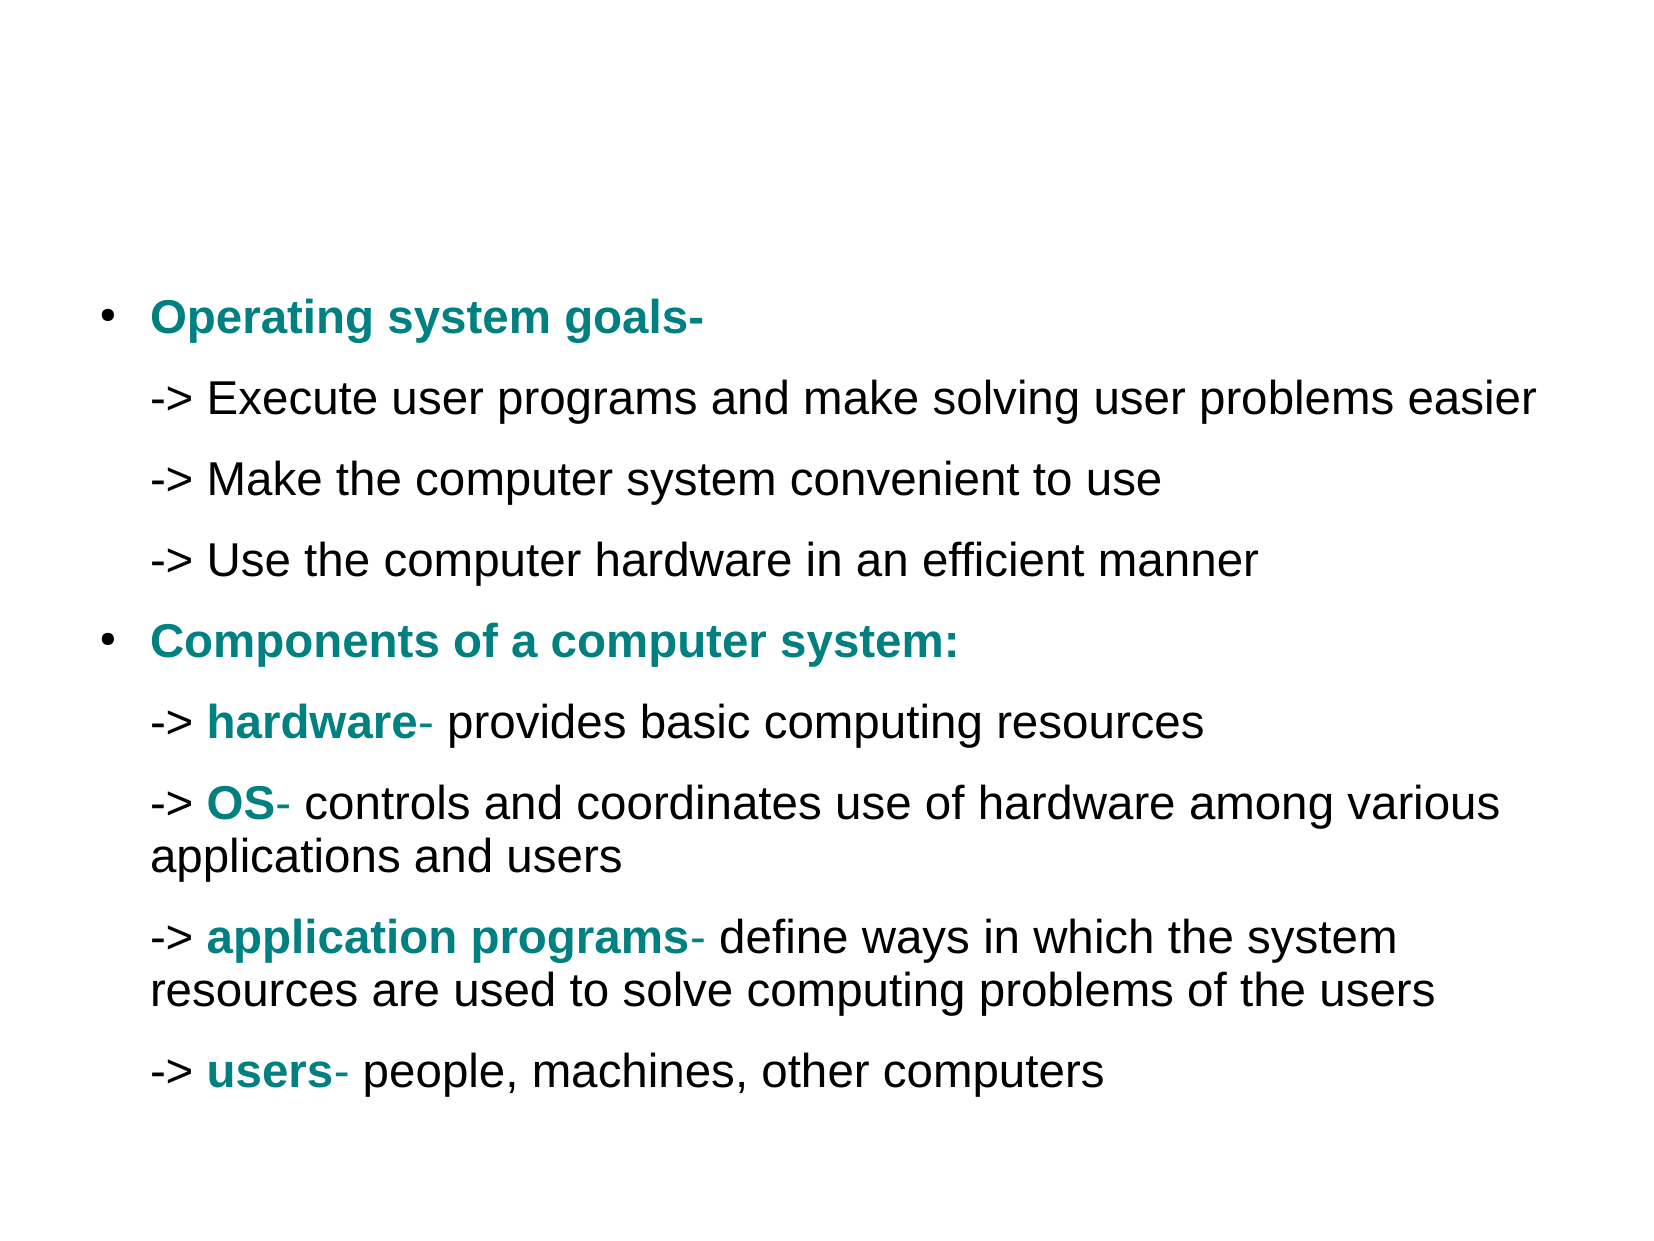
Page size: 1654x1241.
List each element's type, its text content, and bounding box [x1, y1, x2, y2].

list Operating system goals- -> Execute user programs and make solving user problems easier -> Make the computer system convenient to use -> Use the computer hardware in an efficient manner Components of a computer system: -> hardware- provides basic computing resources -> OS- controls and coordinates use of hardware among various applications and users -> application programs- define ways in which the system resources are used to solve computing problems of the users -> users- people, machines, other computers [82, 290, 1571, 1111]
